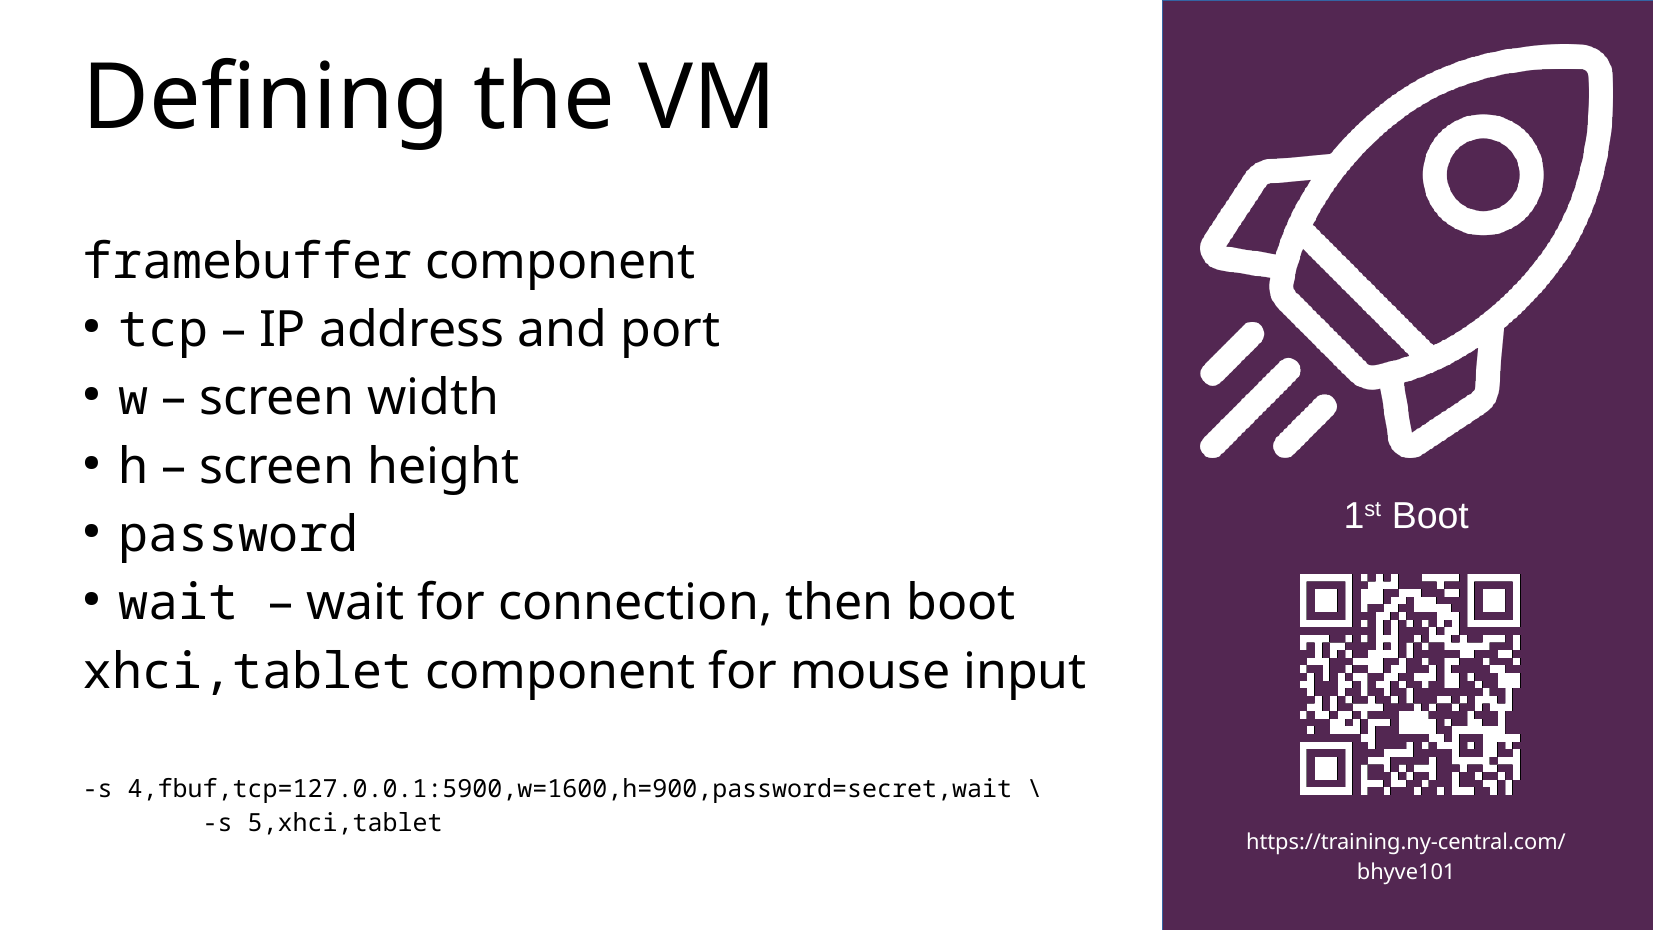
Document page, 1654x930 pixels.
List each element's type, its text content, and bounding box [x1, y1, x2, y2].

text_box 1st Boot [1237, 487, 1576, 638]
picture [1268, 638, 1550, 826]
title Defining the VM [82, 37, 1571, 150]
subtitle framebuffer component tcp – IP address and port w – screen width h – screen height password wait – wait for connection, then boot xhci,tablet component for mouse input -s 4,fbuf,tcp=127.0.0.1:5900,w=1600,h=900,password=secret,wait \ -s 5,xhci,tablet [82, 224, 1126, 825]
text_box [1162, 0, 1653, 930]
picture [1200, 44, 1613, 458]
text_box https://training.ny-central.com/bhyve101 [1200, 819, 1613, 930]
